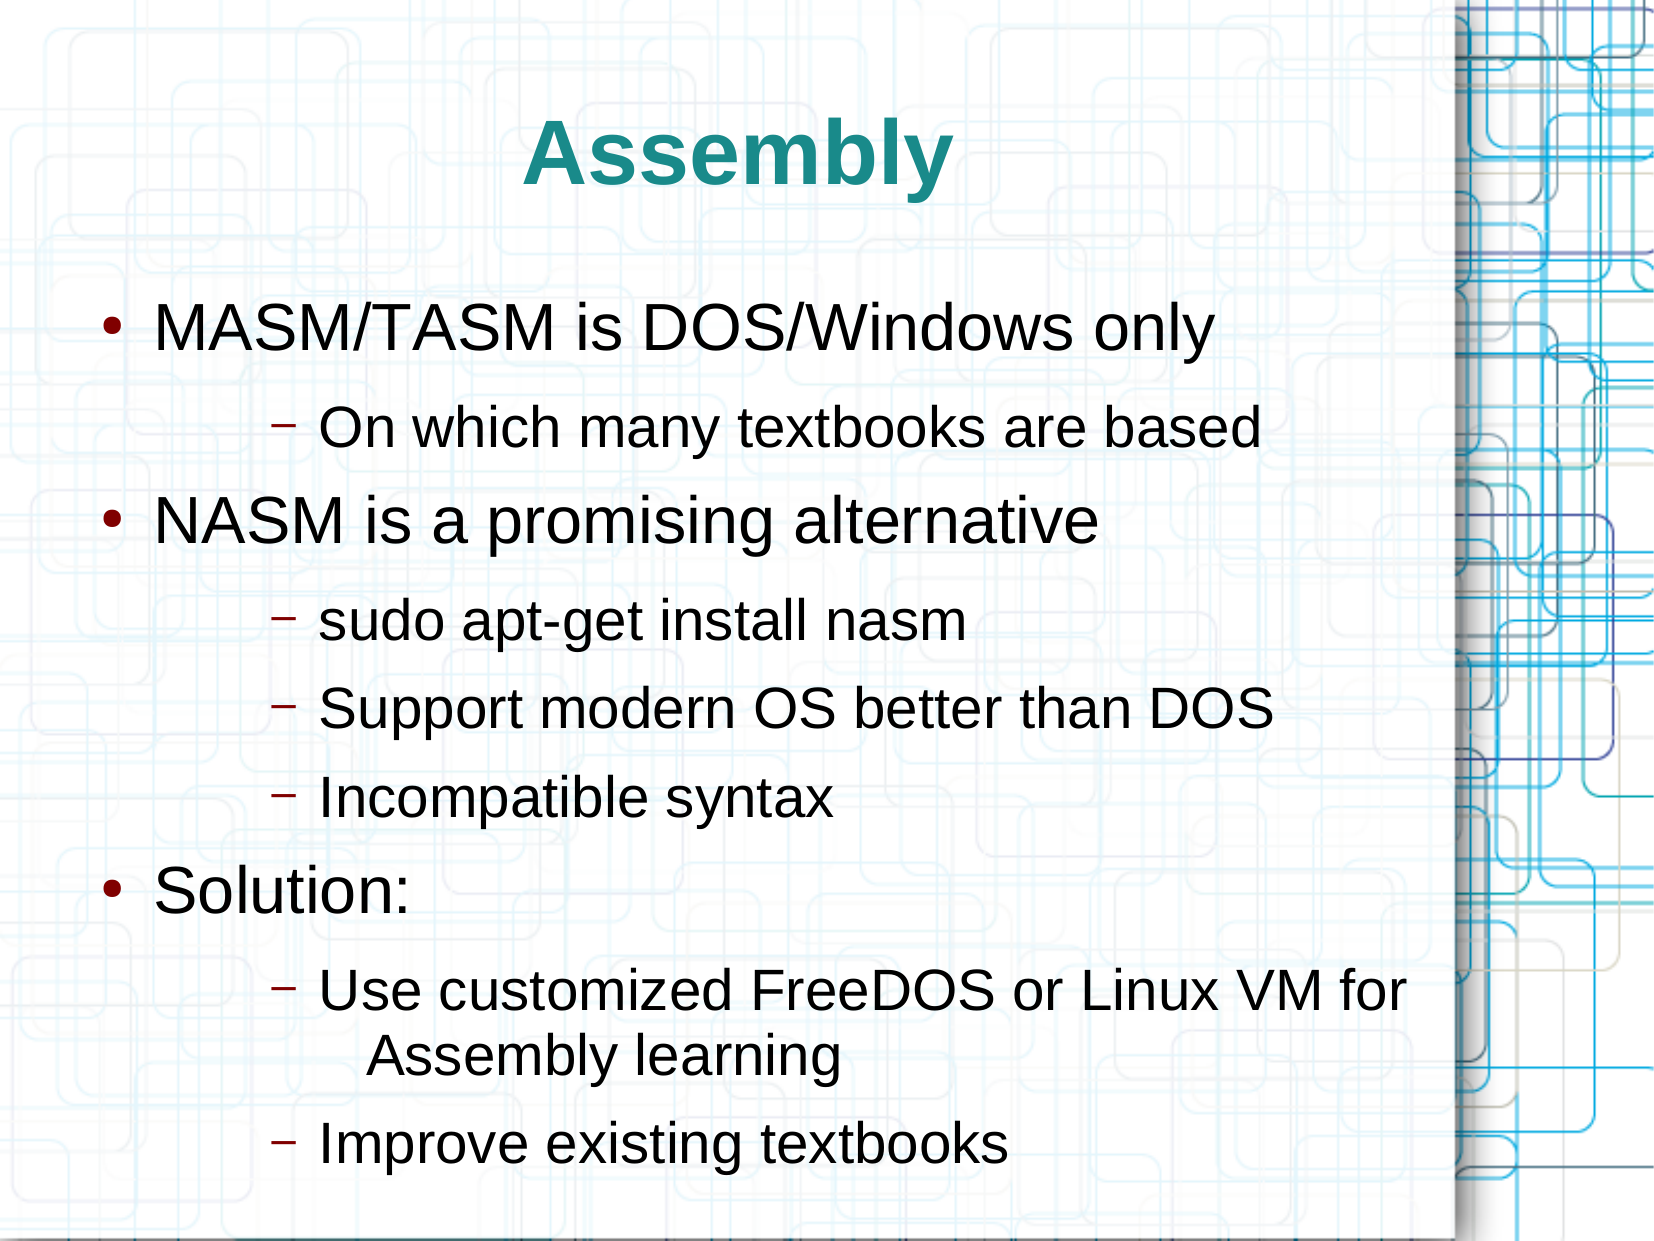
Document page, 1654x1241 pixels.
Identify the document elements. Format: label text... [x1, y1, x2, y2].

list MASM/TASM is DOS/Windows only On which many textbooks are based NASM is a promising alternative sudo apt-get install nasm Support modern OS better than DOS Incompatible syntax Solution: Use customized FreeDOS or Linux VM for Assembly learning Improve existing textbooks [82, 290, 1418, 1176]
picture [0, 0, 1654, 1241]
title Assembly [59, 49, 1418, 257]
